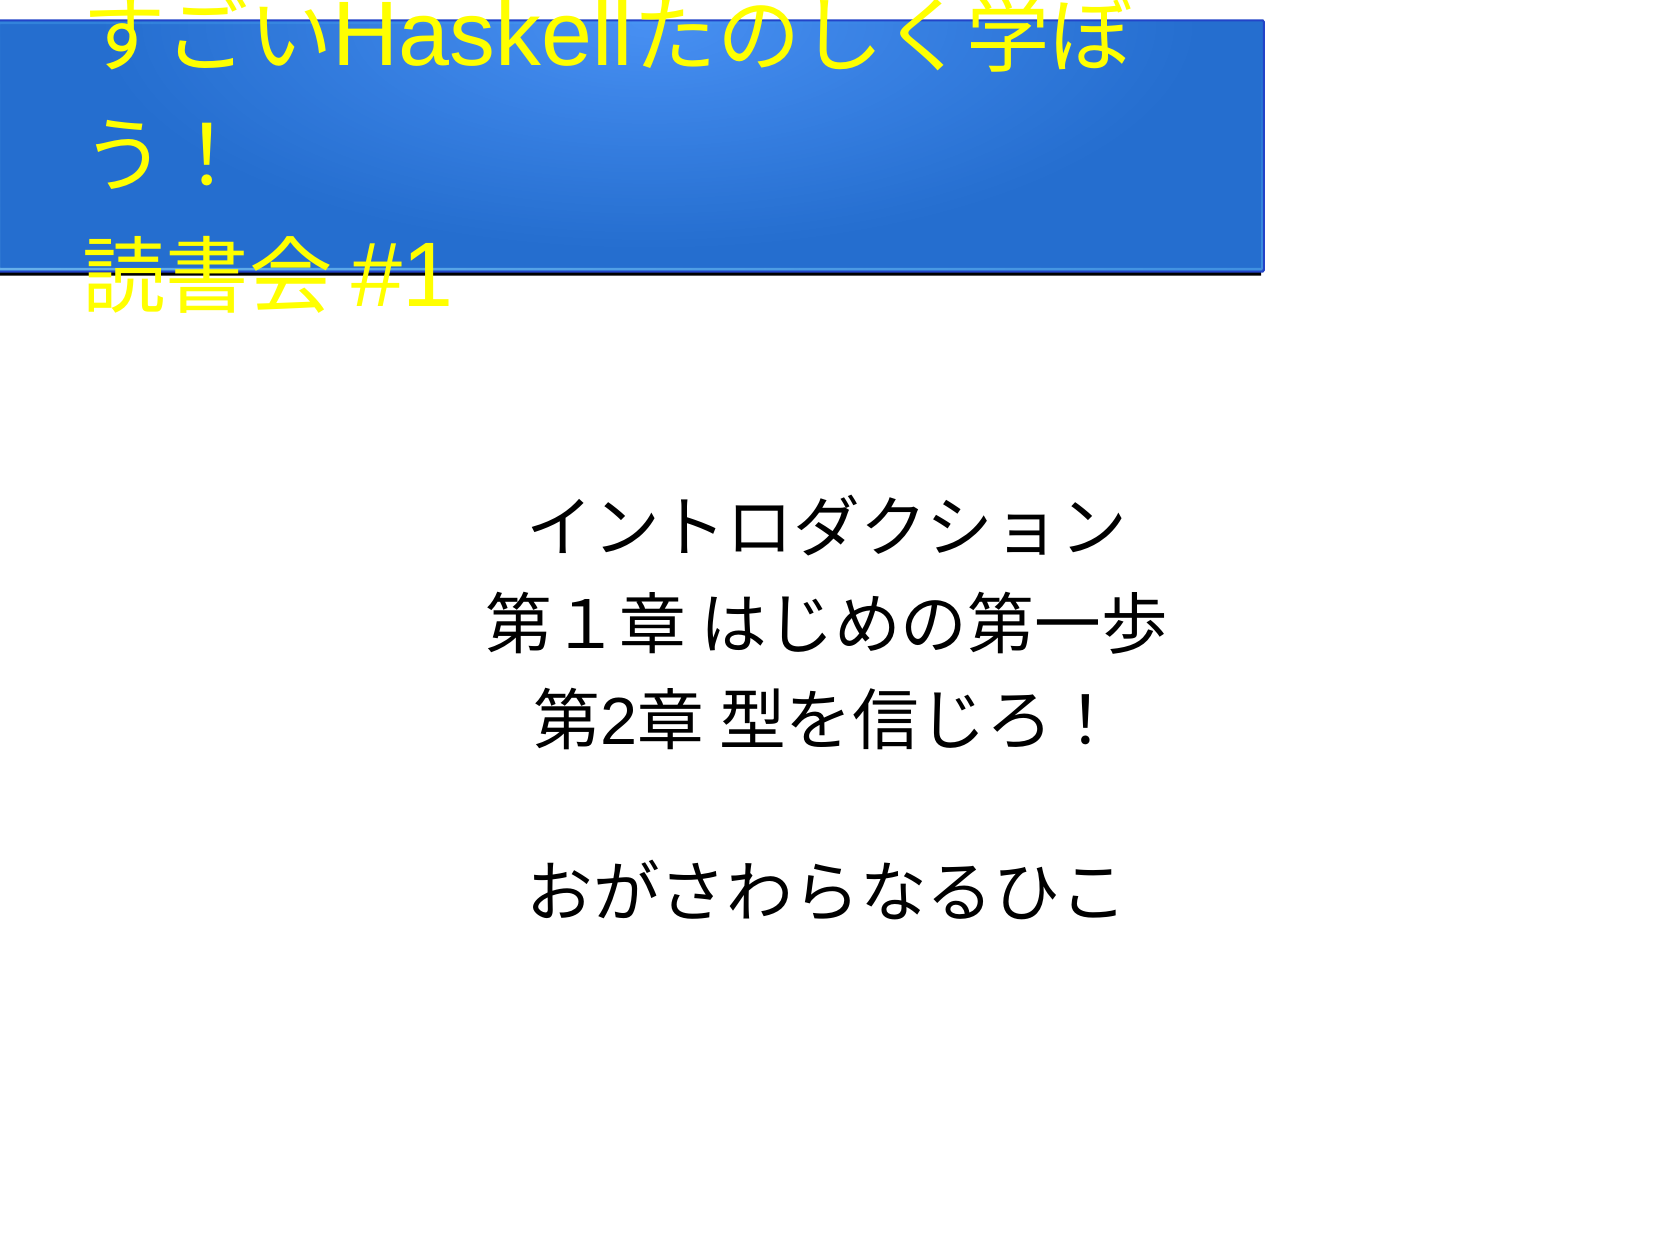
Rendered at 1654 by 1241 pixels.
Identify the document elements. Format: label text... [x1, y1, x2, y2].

subtitle イントロダクション 第１章 はじめの第一歩 第2章 型を信じろ！ おがさわらなるひこ [82, 299, 1571, 1111]
title すごいHaskellたのしく学ぼう！ 読書会 #1 [82, 46, 1235, 253]
